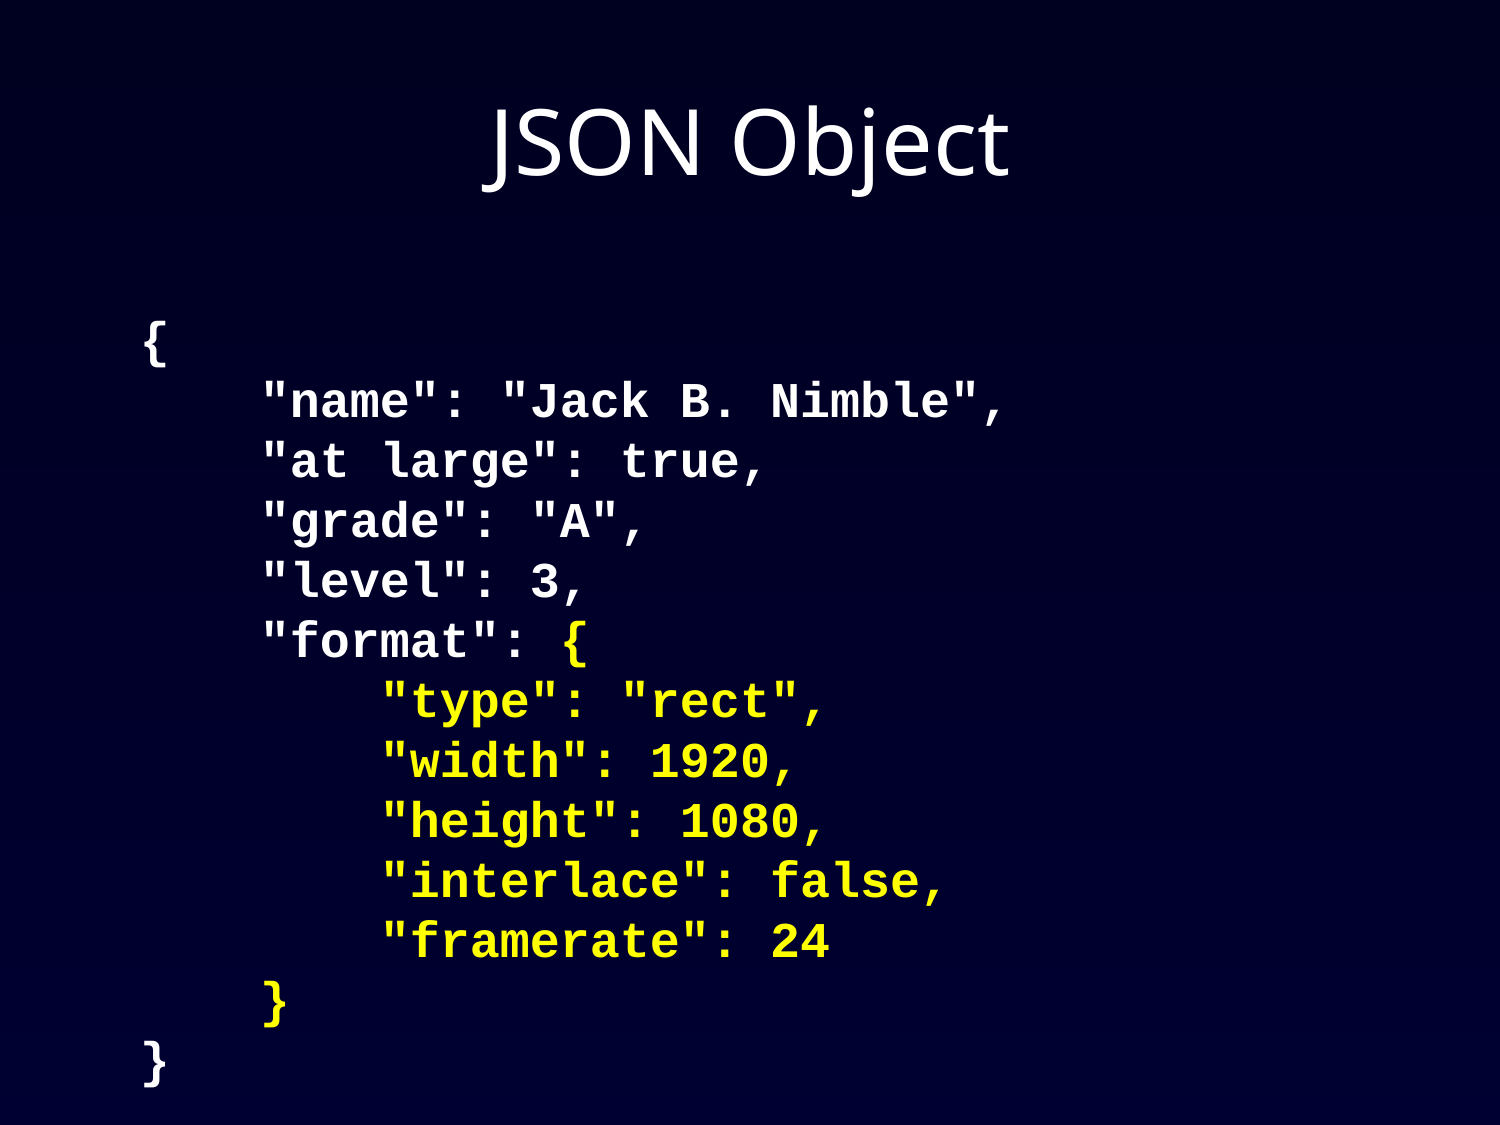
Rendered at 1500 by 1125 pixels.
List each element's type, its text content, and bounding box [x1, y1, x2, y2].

text_box { "name": "Jack B. Nimble", "at large": true, "grade": "A", "level": 3, "format": { "type": "rect", "width": 1920, "height": 1080, "interlace": false, "framerate": 24 } } [125, 299, 1401, 1096]
title JSON Object [75, 45, 1426, 233]
